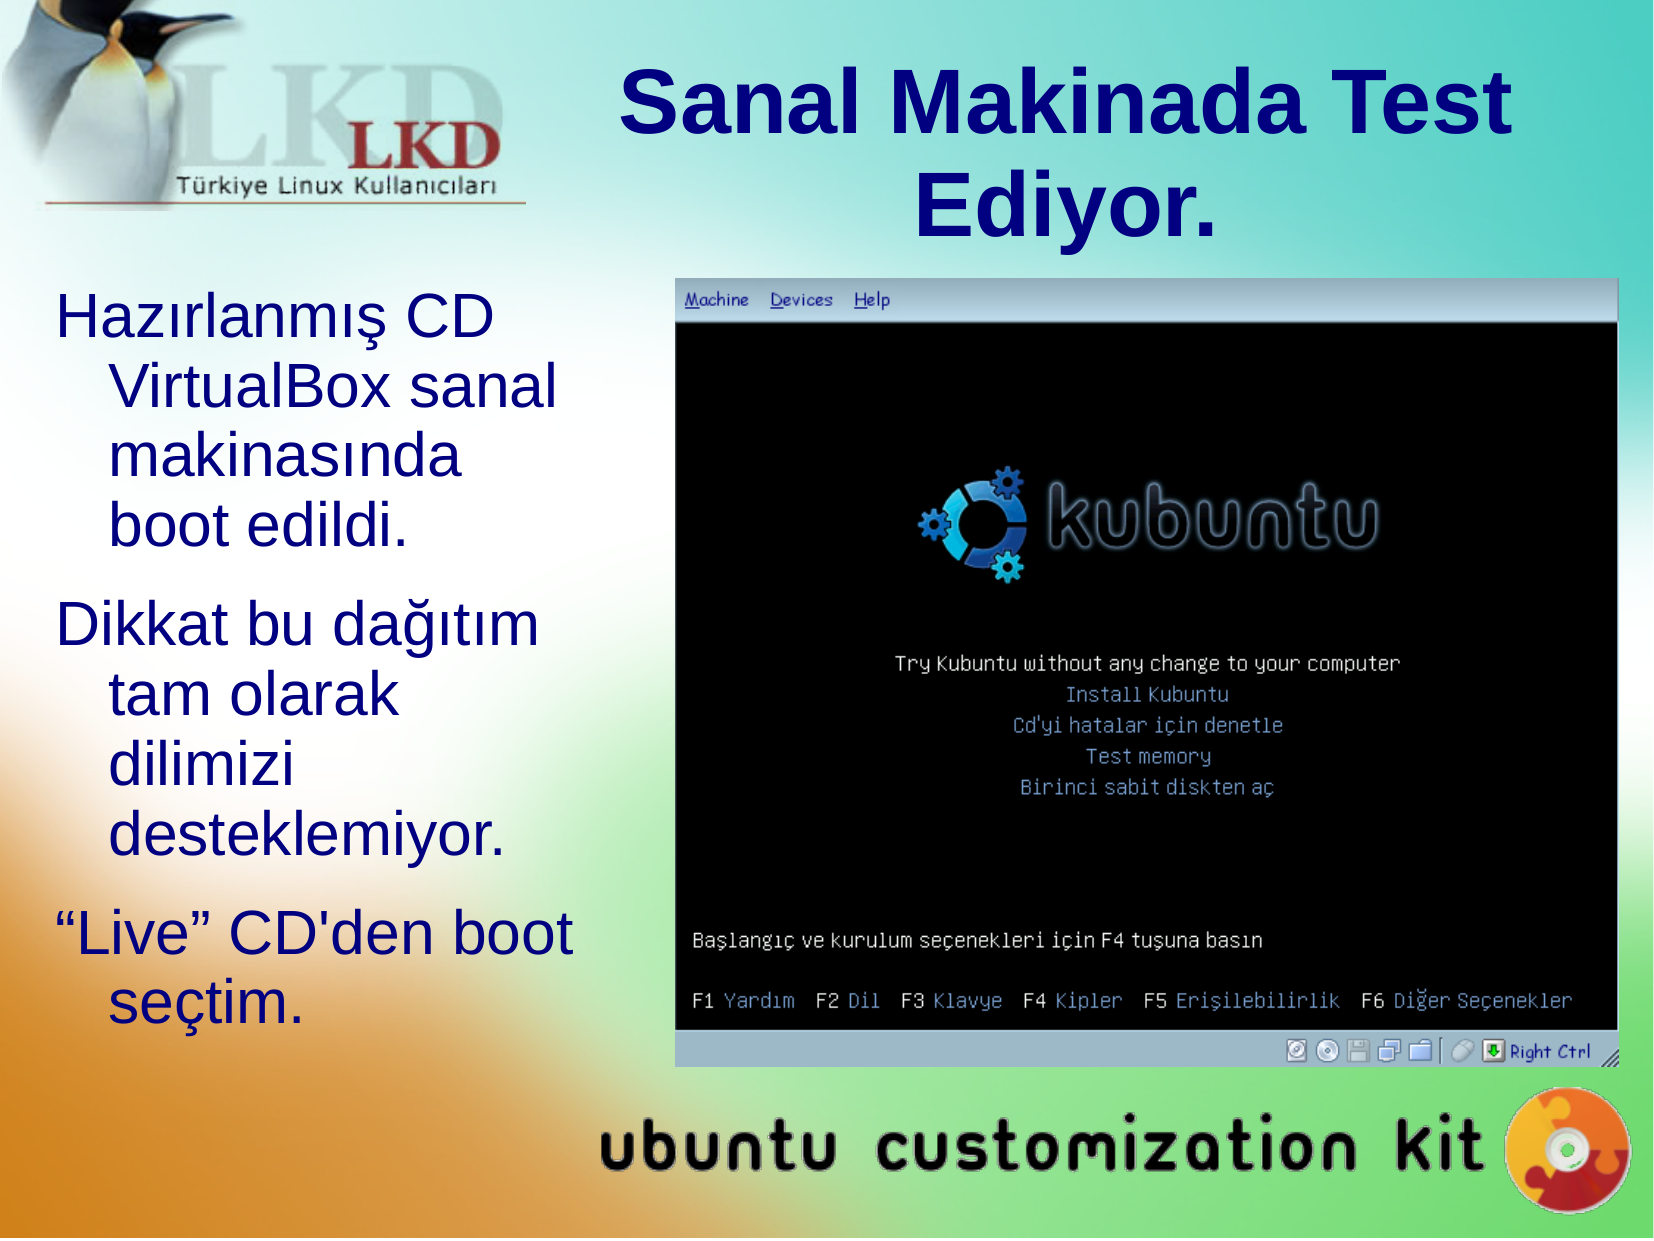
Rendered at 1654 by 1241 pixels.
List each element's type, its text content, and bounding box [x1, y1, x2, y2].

list Hazırlanmış CD VirtualBox sanal makinasında boot edildi. Dikkat bu dağıtım tam olarak dilimizi desteklemiyor. “Live” CD'den boot seçtim. [37, 280, 601, 1085]
title Sanal Makinada Test Ediyor. [562, 50, 1571, 256]
picture [0, 0, 1654, 1238]
